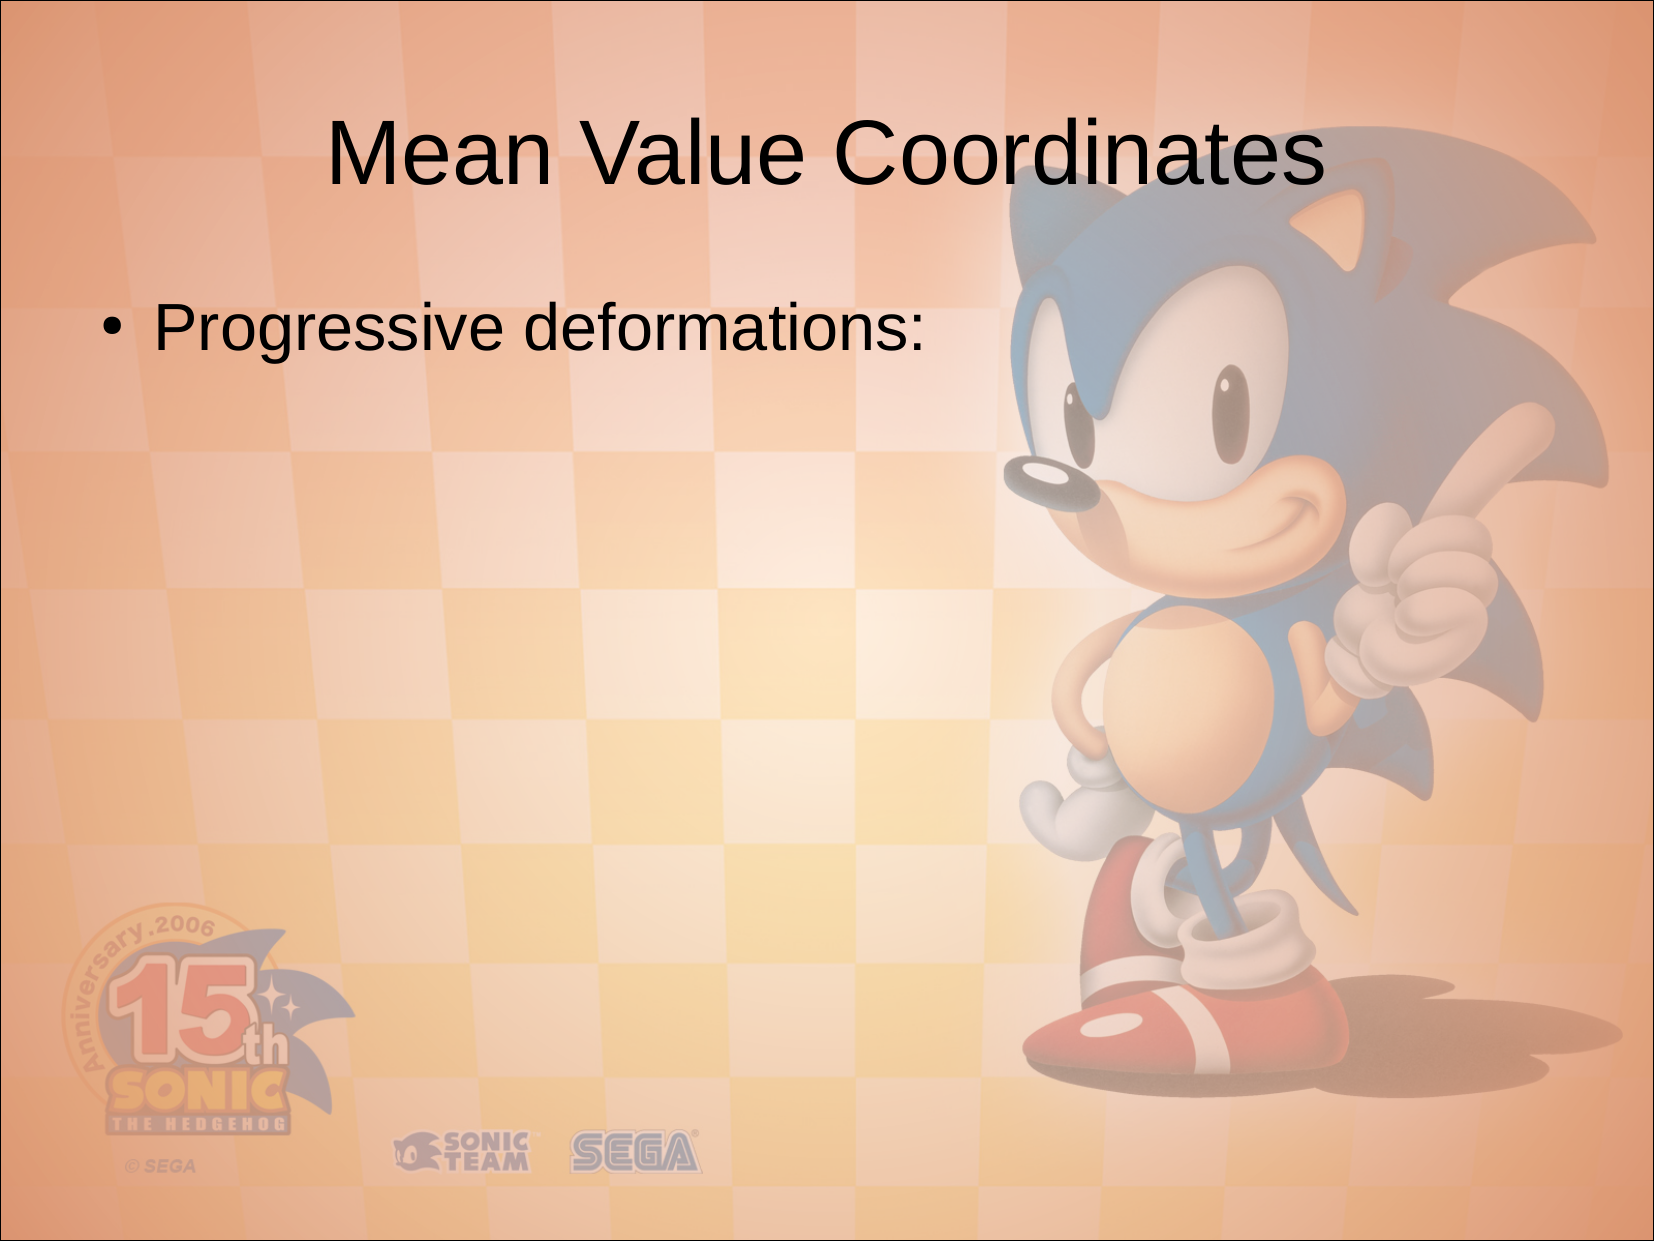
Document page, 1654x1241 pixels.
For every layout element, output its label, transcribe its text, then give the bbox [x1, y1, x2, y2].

title Mean Value Coordinates [82, 49, 1571, 257]
list Progressive deformations: [82, 290, 1571, 1094]
picture [853, 402, 1565, 975]
